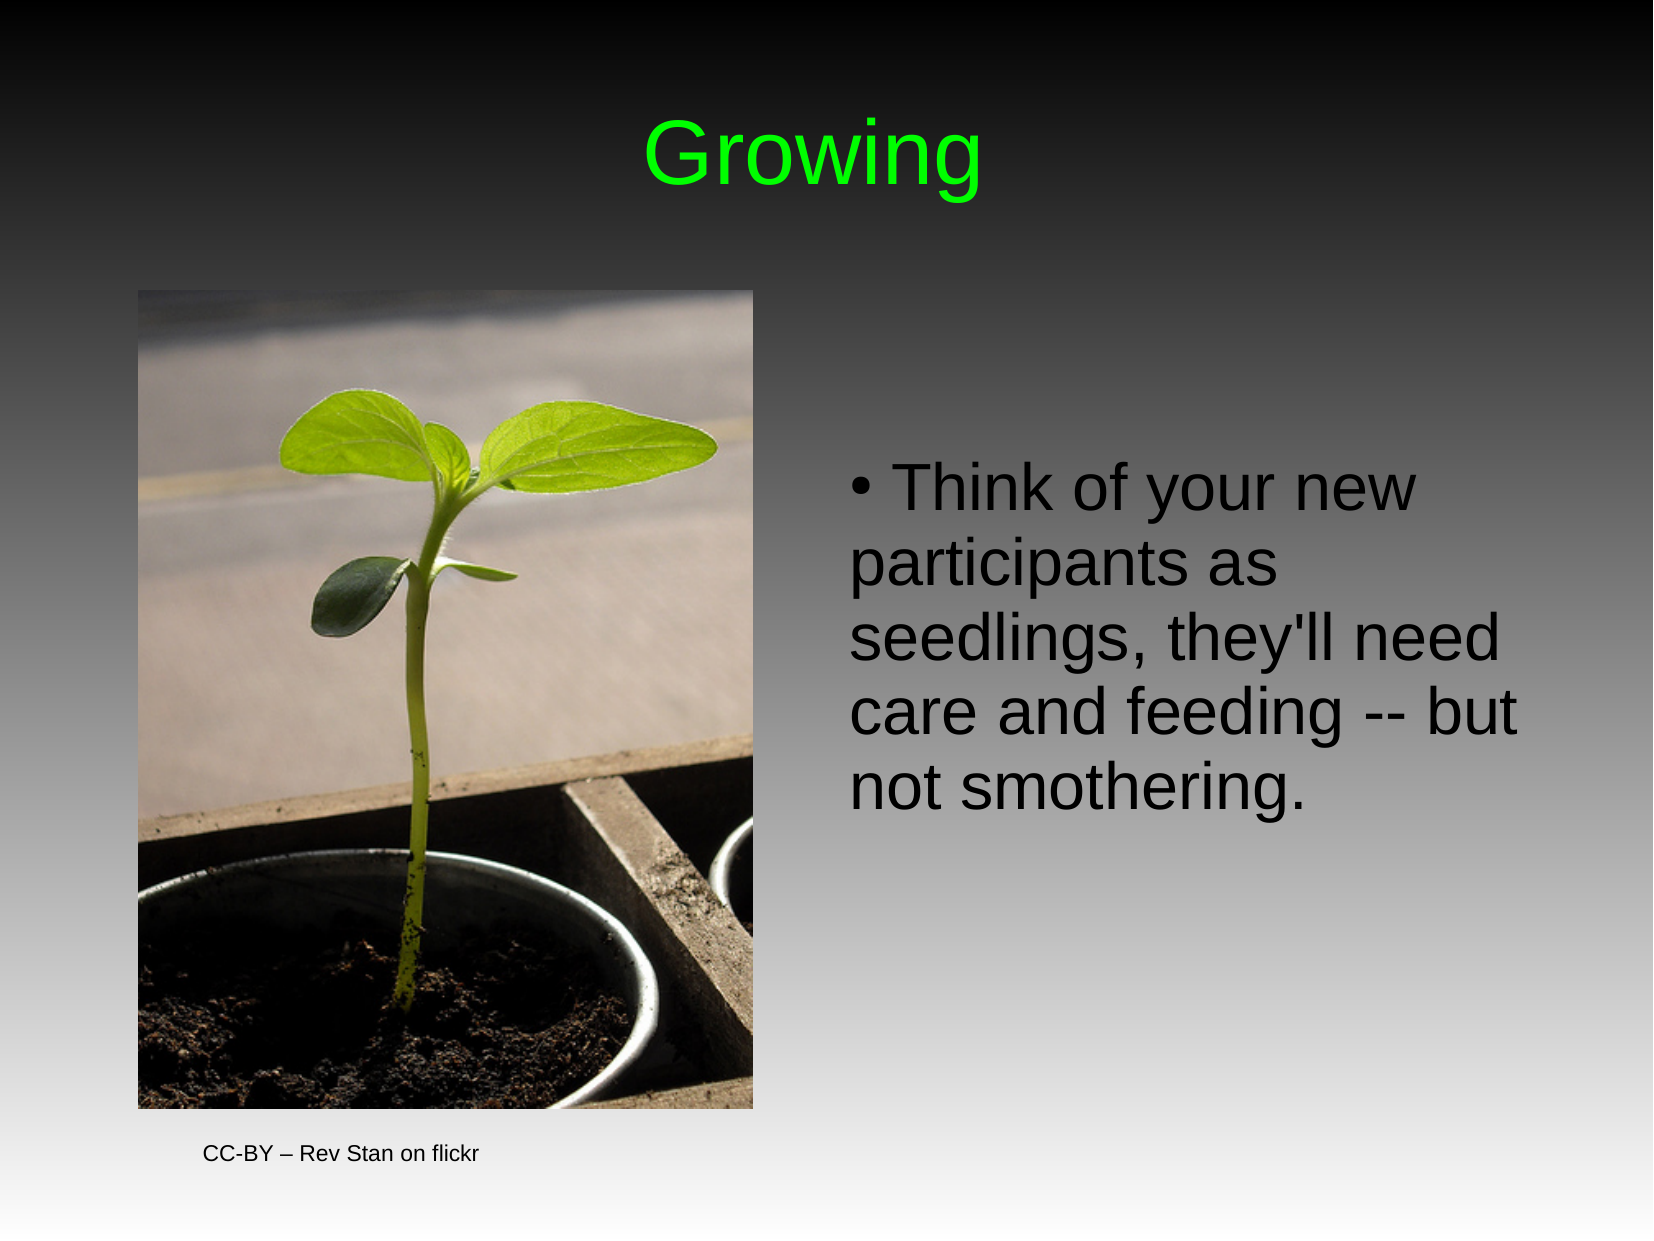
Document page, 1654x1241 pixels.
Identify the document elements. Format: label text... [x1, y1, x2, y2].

title CC-BY – Rev Stan on flickr [157, 1125, 526, 1183]
list Think of your new participants as seedlings, they'll need care and feeding -- but not smothering. [849, 450, 1576, 938]
picture [138, 290, 753, 1109]
title Growing [82, 49, 1571, 257]
